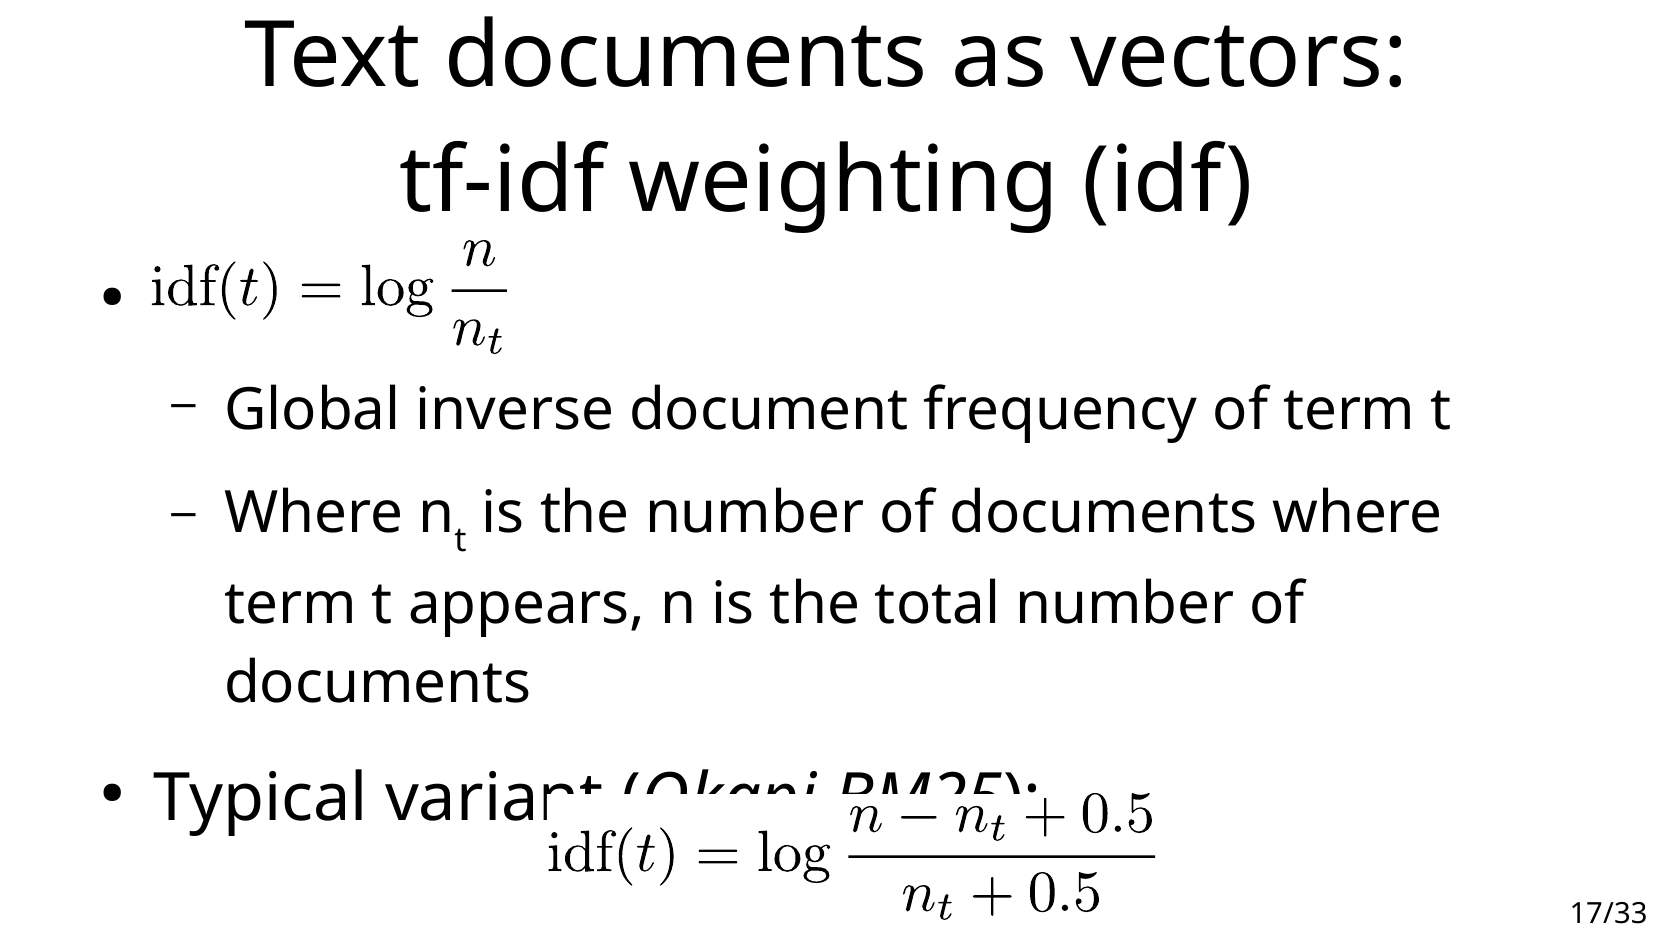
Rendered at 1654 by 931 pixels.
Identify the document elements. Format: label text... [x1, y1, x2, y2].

title Text documents as vectors: tf-idf weighting (idf) [82, 0, 1571, 243]
list Global inverse document frequency of term t Where nt is the number of documents where term t appears, n is the total number of documents Typical variant (Okapi BM25): [82, 253, 1571, 886]
text_box [546, 792, 1156, 920]
text_box [150, 240, 507, 355]
